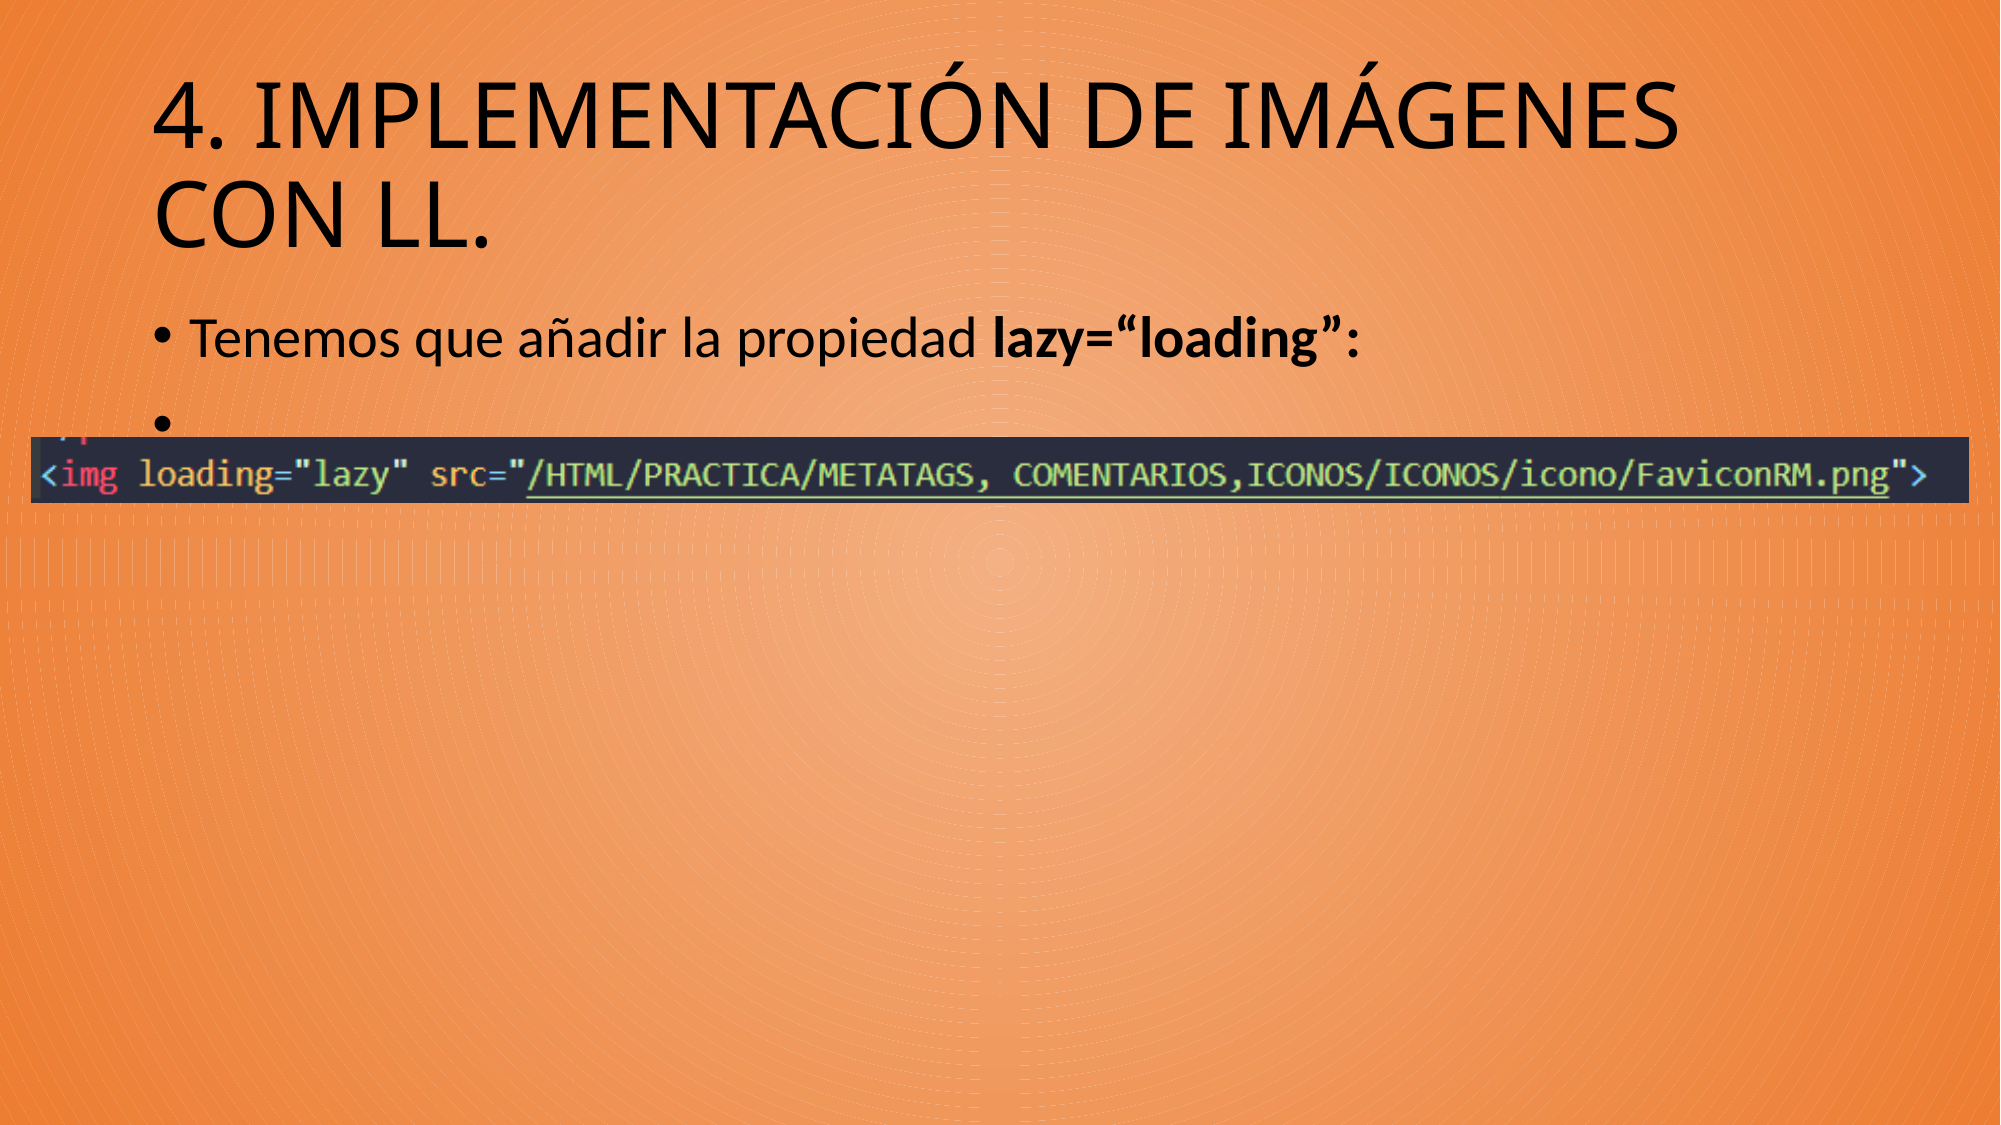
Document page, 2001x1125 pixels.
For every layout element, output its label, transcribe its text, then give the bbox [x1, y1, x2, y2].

picture [31, 438, 1969, 503]
list Tenemos que añadir la propiedad lazy=“loading”: [137, 503, 1863, 1014]
title 4. IMPLEMENTACIÓN DE IMÁGENES CON LL. [137, 59, 1863, 278]
list Tenemos que añadir la propiedad lazy=“loading”: [137, 299, 1863, 437]
